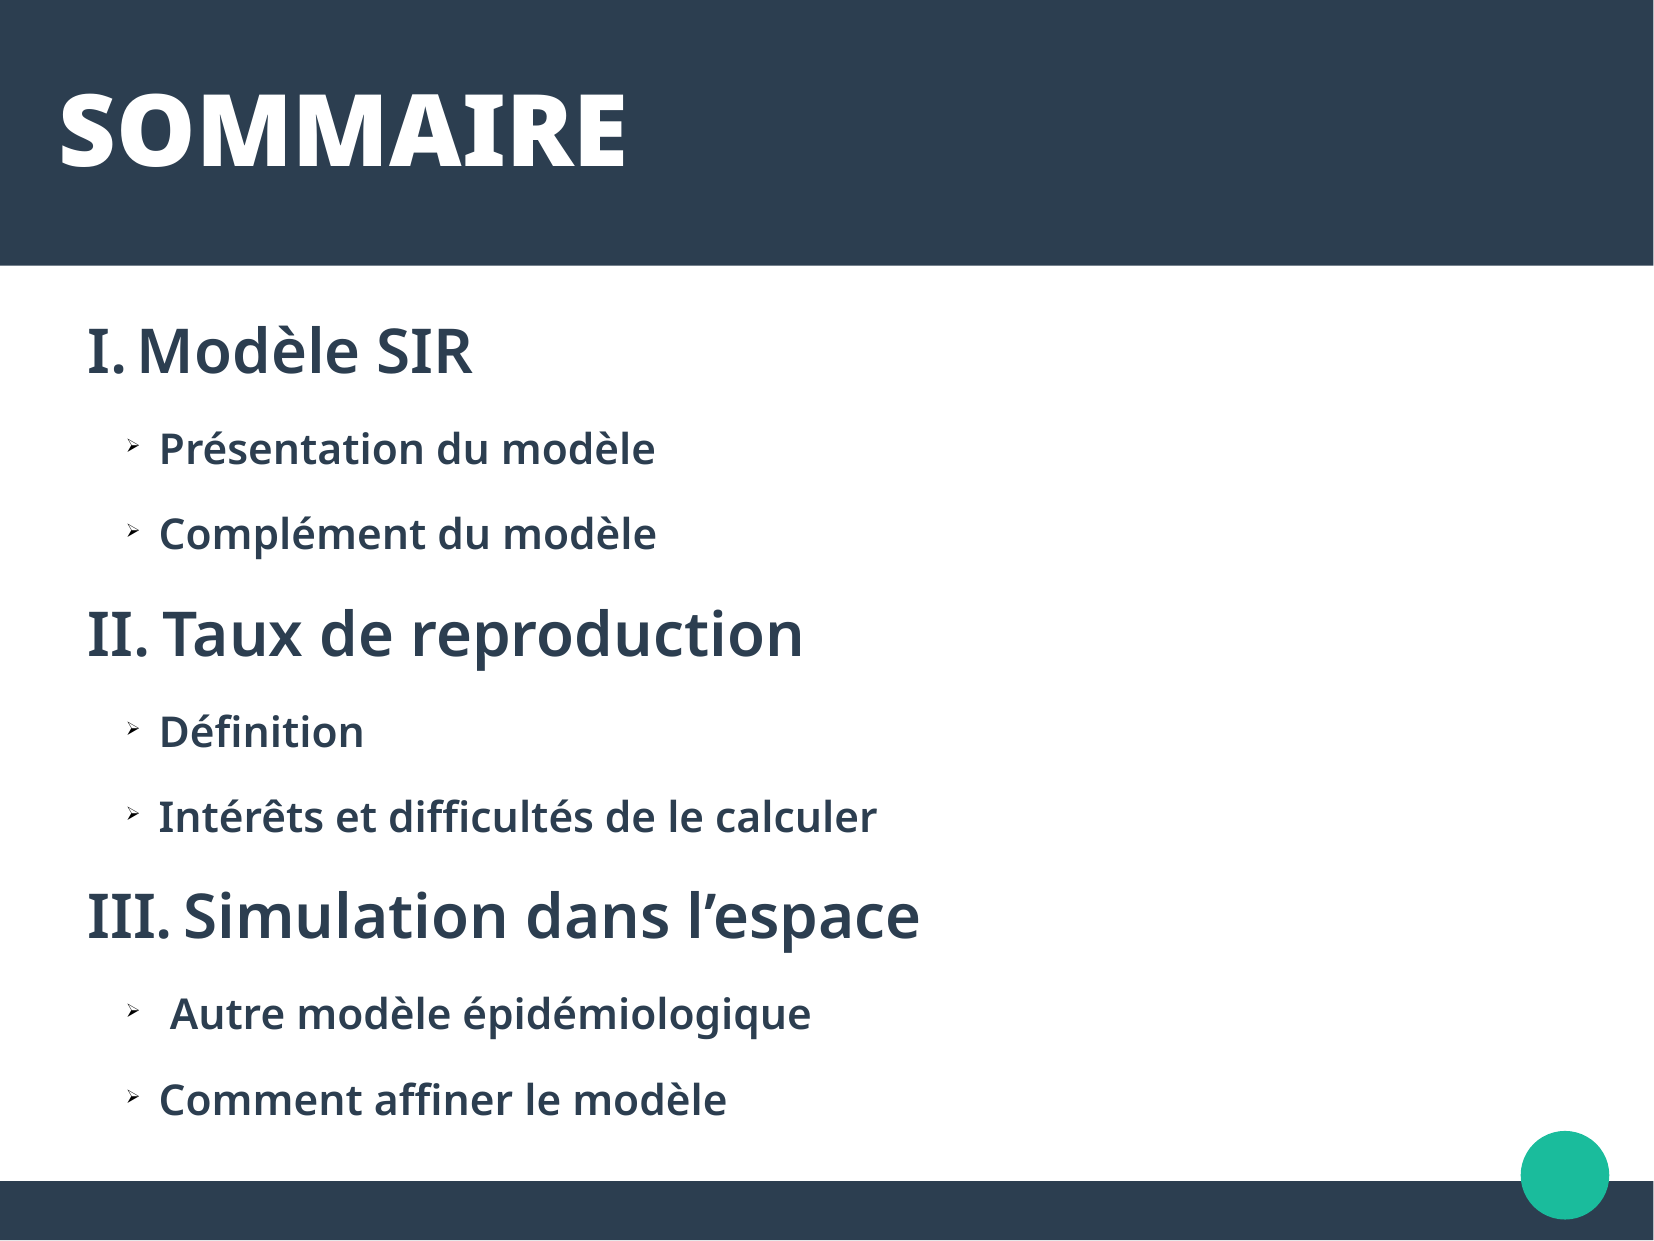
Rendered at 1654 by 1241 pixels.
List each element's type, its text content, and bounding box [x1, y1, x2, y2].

title SOMMAIRE [59, 49, 1595, 207]
list Modèle SIR Présentation du modèle Complément du modèle Taux de reproduction Définition Intérêts et difficultés de le calculer Simulation dans l’espace Autre modèle épidémiologique Comment affiner le modèle [70, 307, 1607, 1134]
